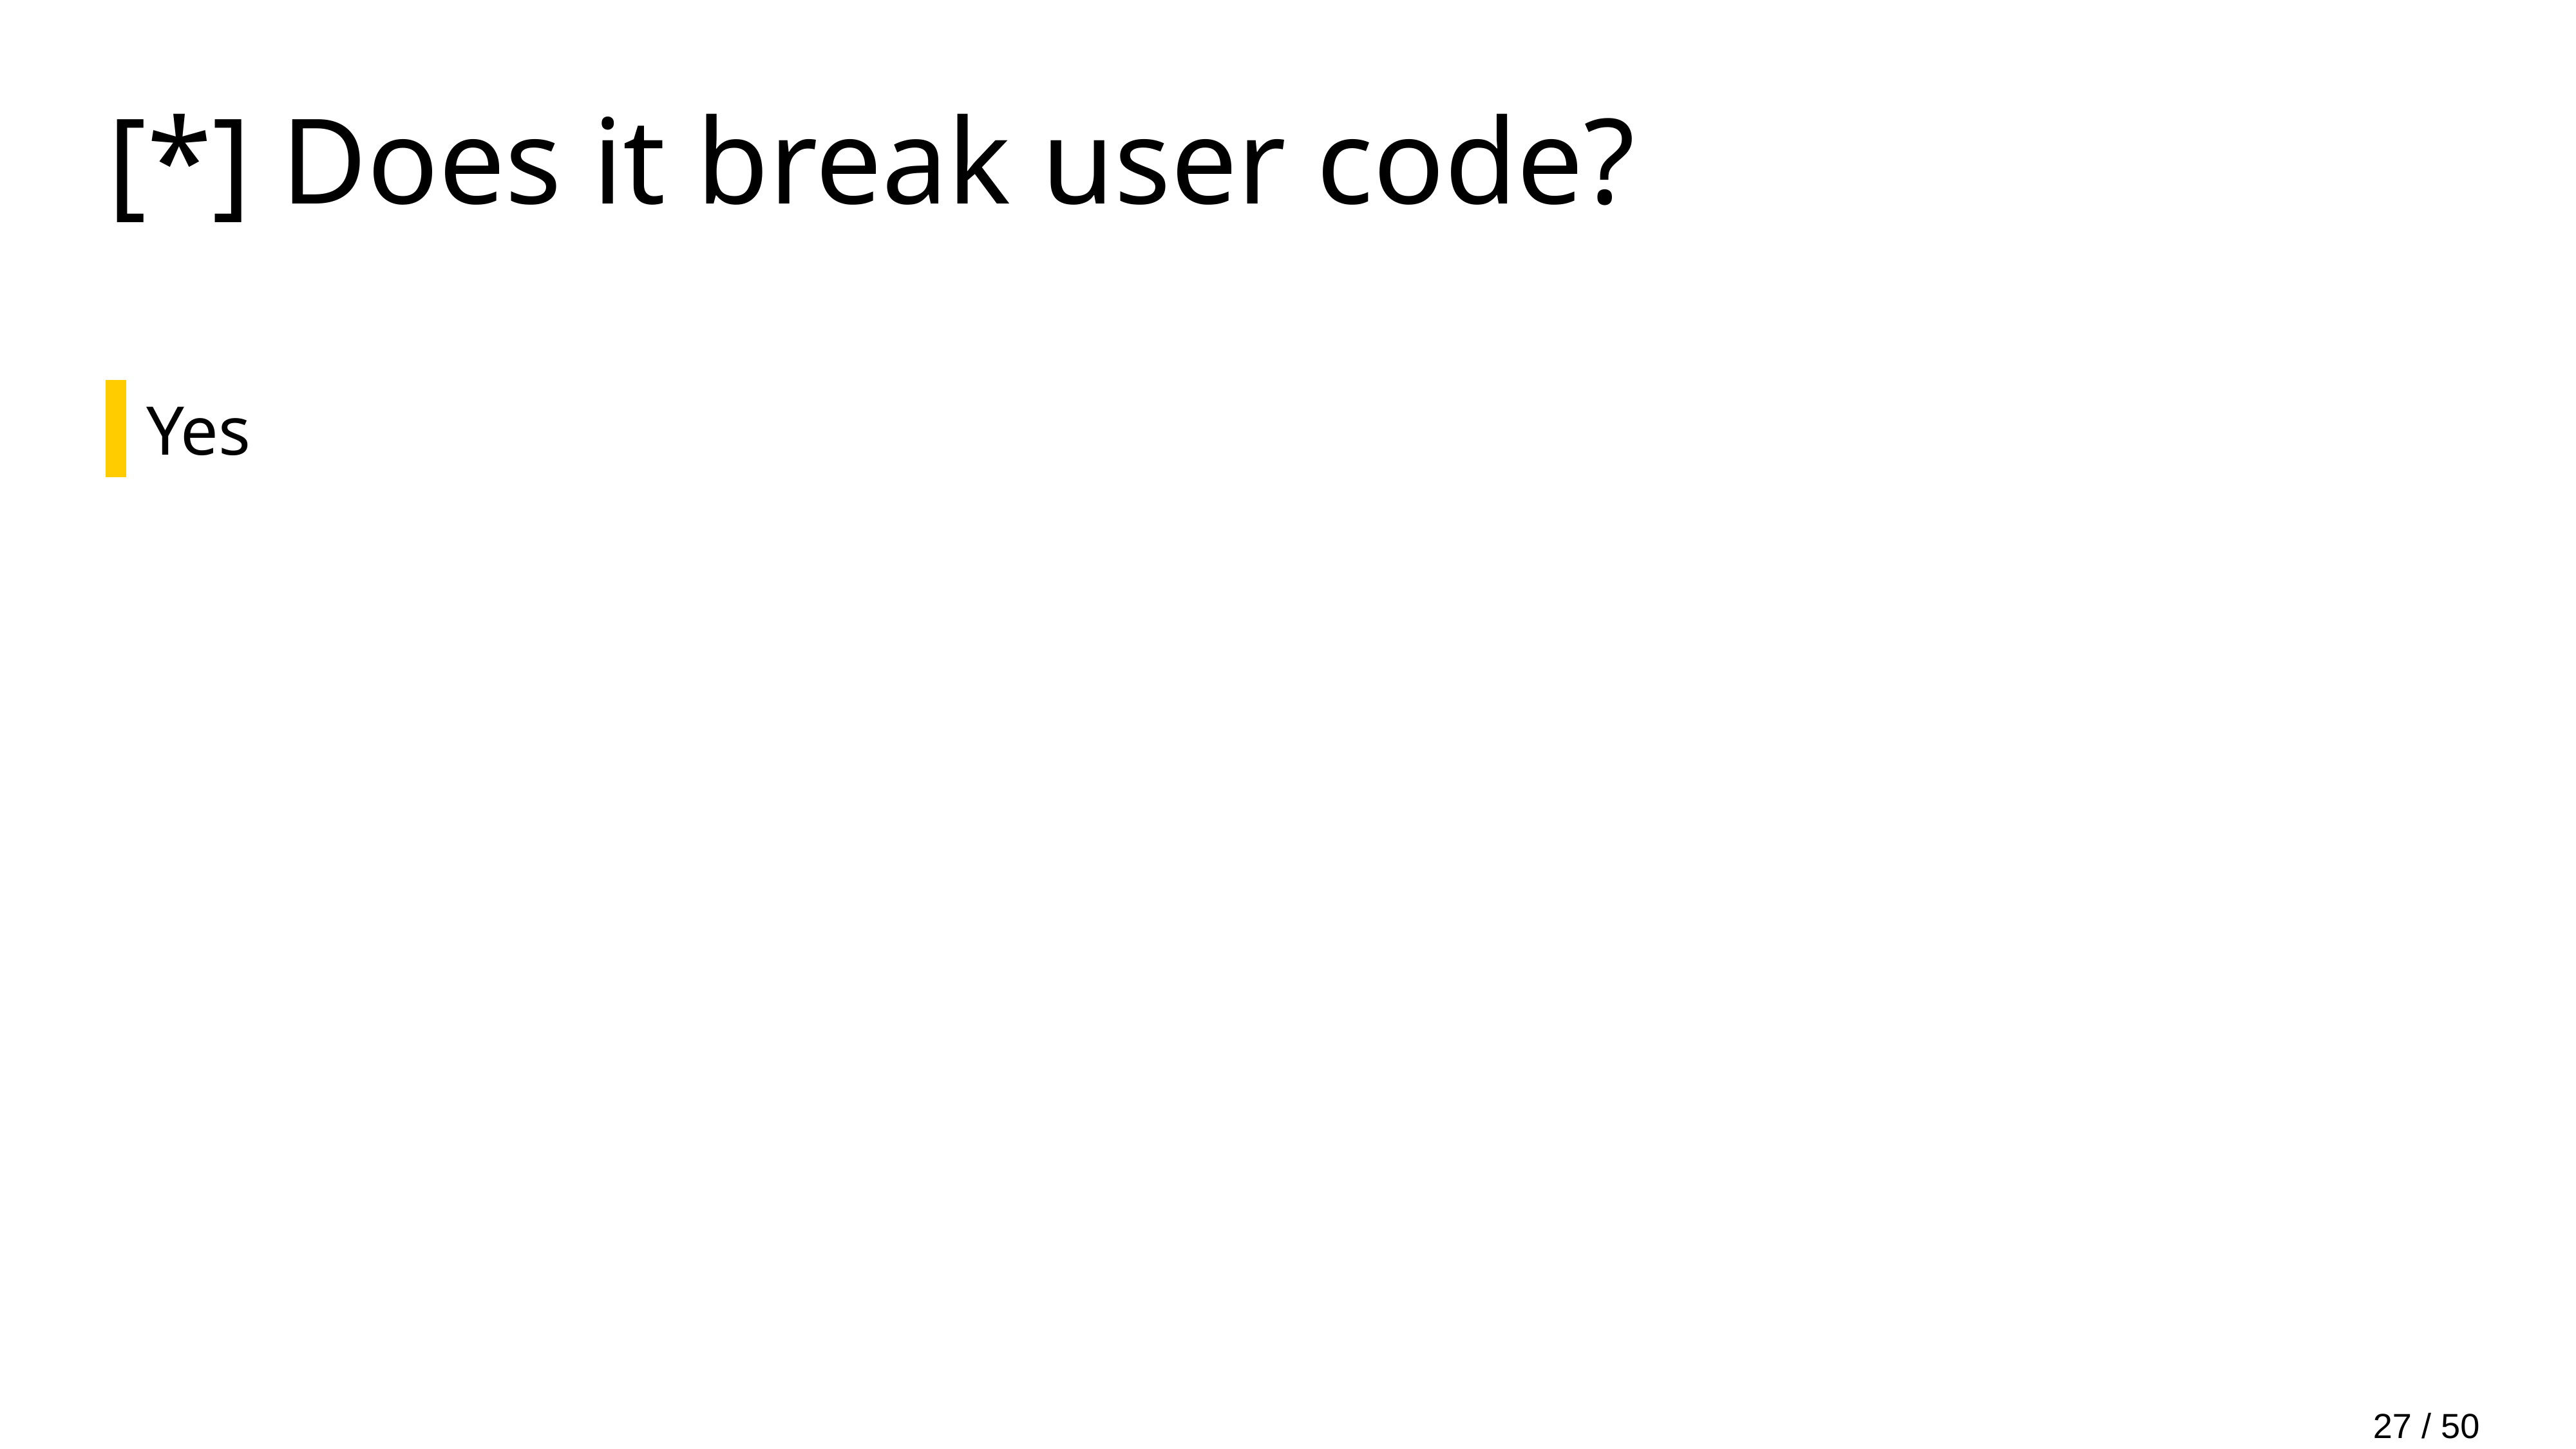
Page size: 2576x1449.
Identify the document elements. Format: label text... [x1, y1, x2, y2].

text_box <number> / 50 [2363, 1402, 2576, 1449]
text_box Yes [96, 364, 2512, 1419]
title [*] Does it break user code? [108, 80, 2468, 242]
